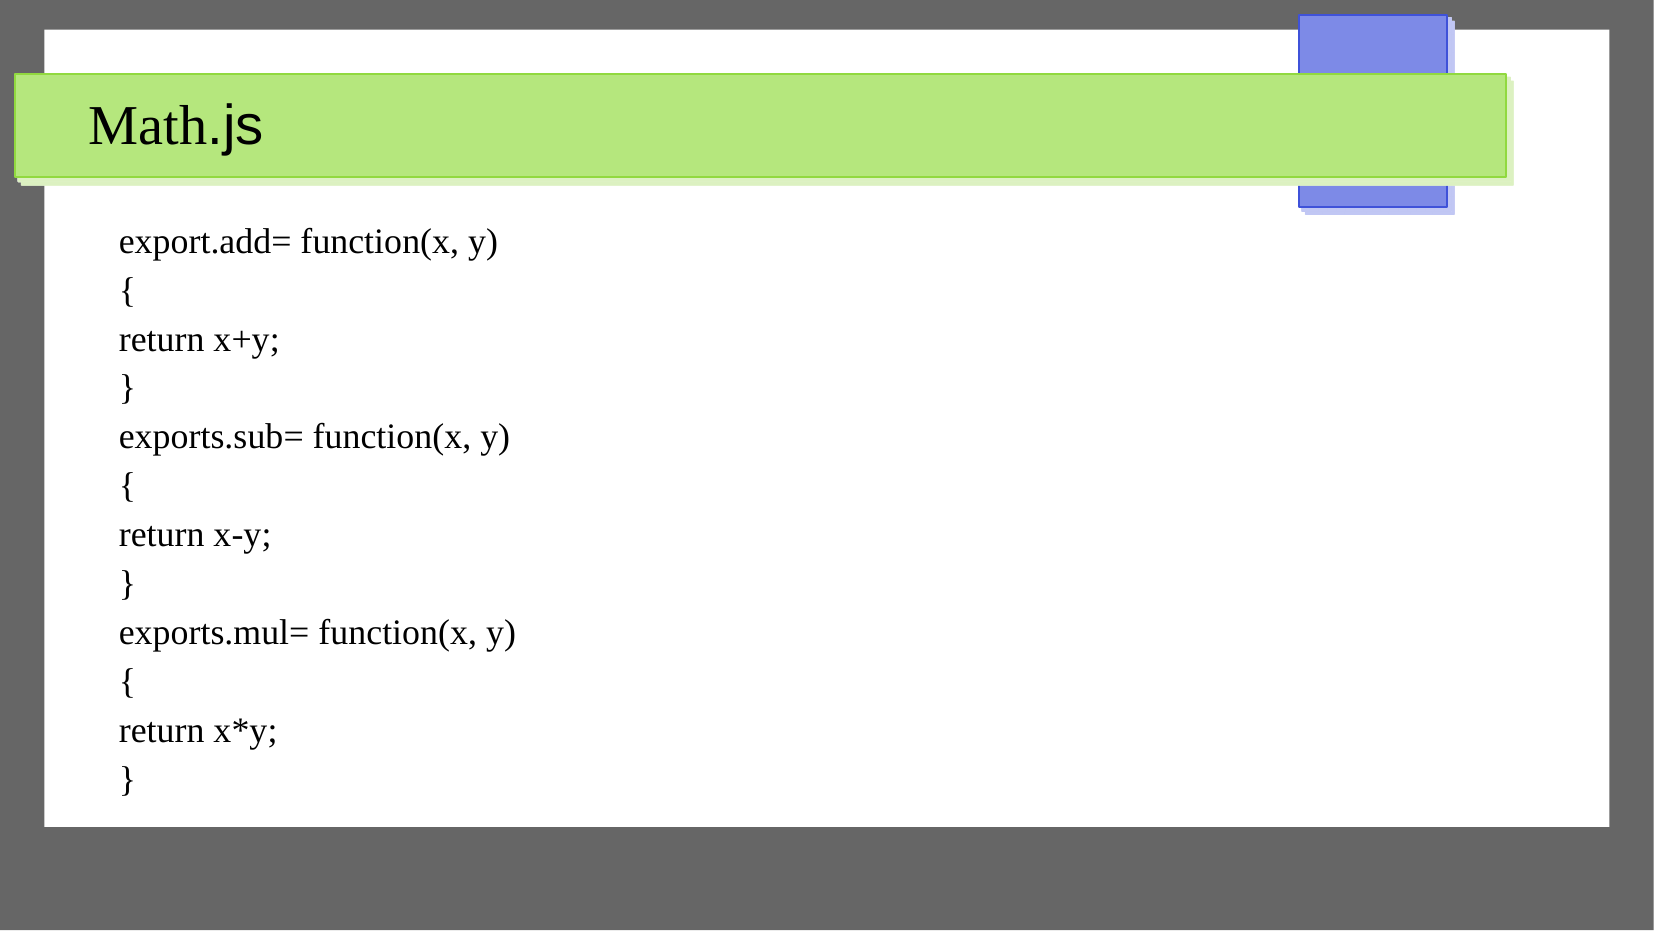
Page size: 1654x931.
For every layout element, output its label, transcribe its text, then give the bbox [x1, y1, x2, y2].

list export.add= function(x, y) { return x+y; } exports.sub= function(x, y) { return x-y; } exports.mul= function(x, y) { return x*y; } [88, 221, 1565, 813]
title Math.js [88, 73, 1506, 178]
